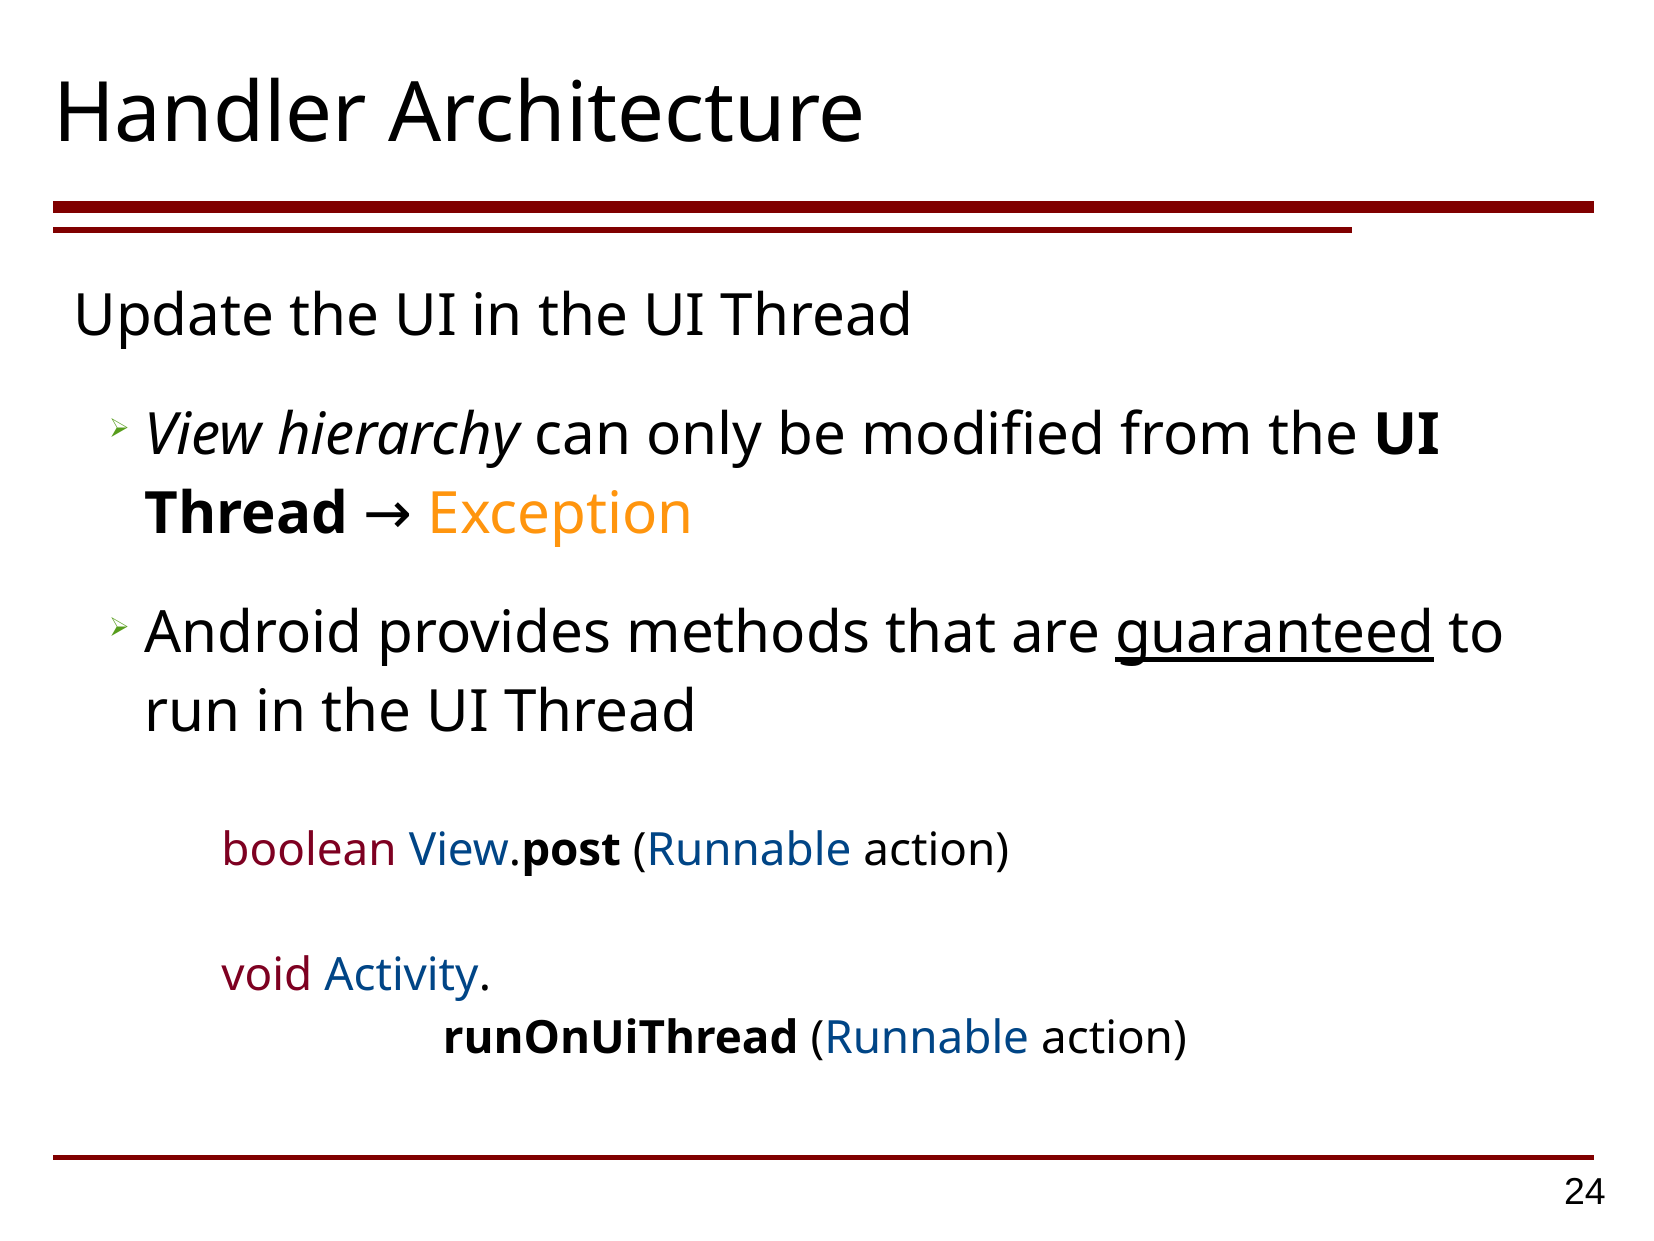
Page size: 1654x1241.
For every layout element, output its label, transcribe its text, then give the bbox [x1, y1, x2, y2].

subtitle Handler Architecture [53, 48, 1542, 172]
text_box <number> [35, 1163, 1654, 1221]
text_box Update the UI in the UI Thread View hierarchy can only be modified from the UI Thread → Exception Android provides methods that are guaranteed to run in the UI Thread [59, 265, 1595, 750]
text_box boolean View.post (Runnable action) void Activity. runOnUiThread (Runnable action) [206, 809, 1447, 1054]
